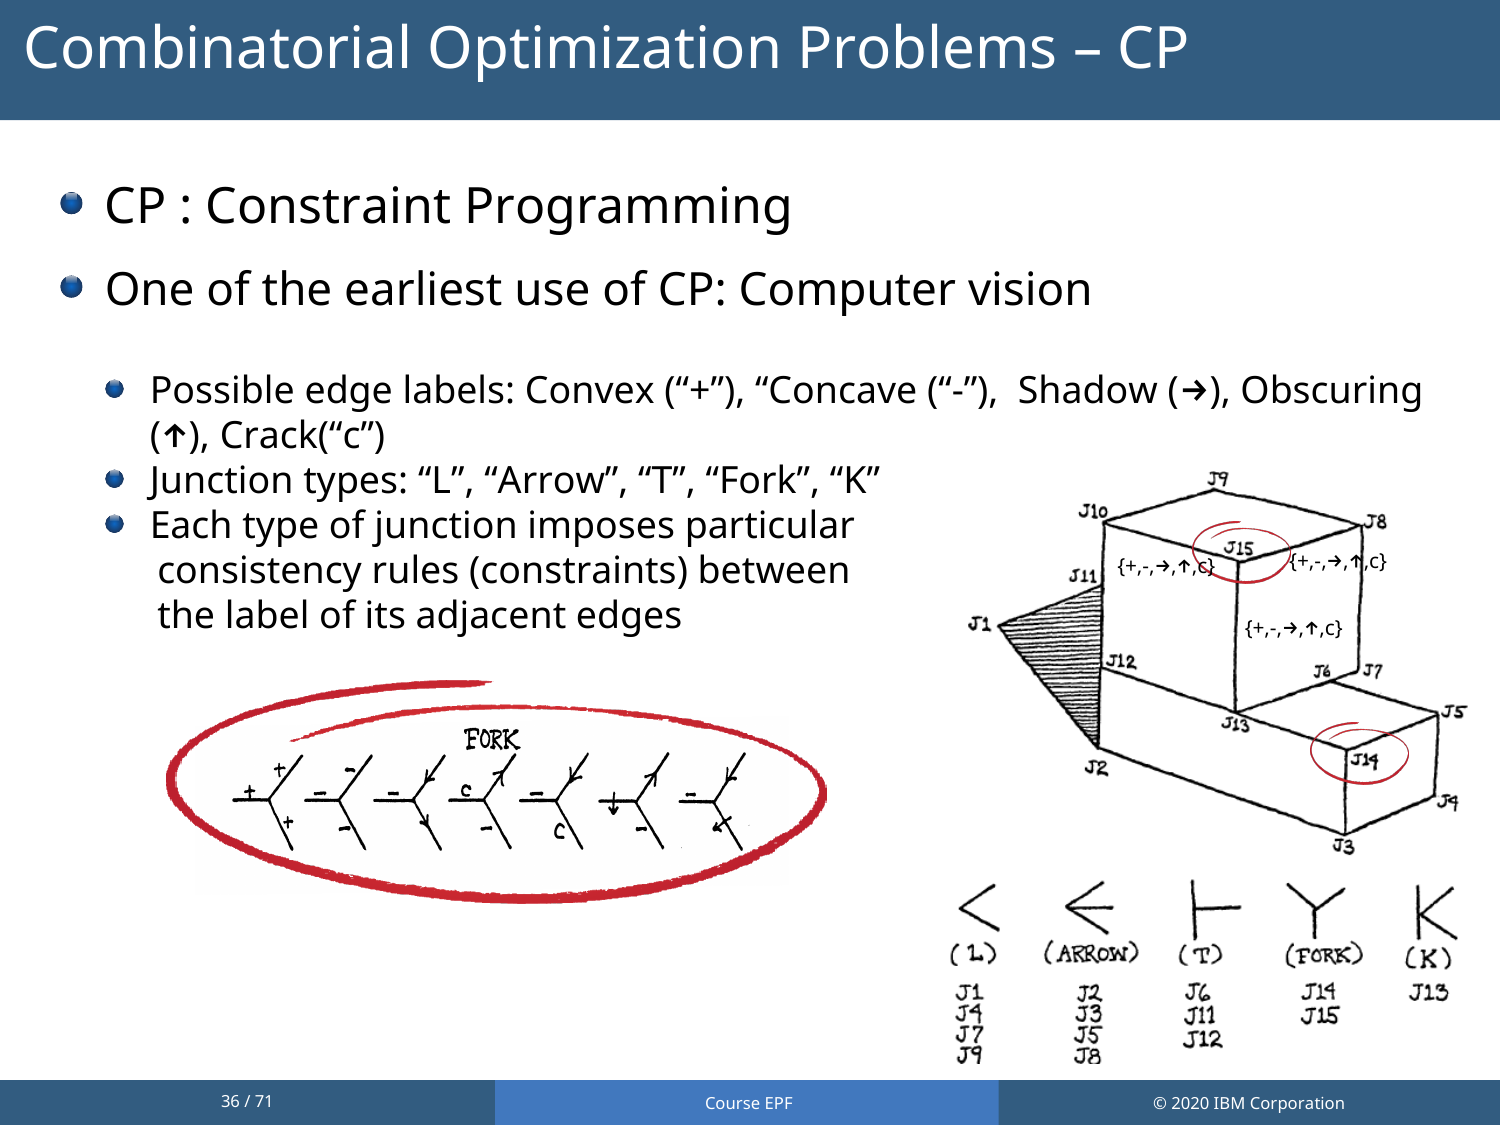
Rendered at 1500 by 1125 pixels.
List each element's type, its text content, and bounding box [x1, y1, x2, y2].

picture [166, 680, 827, 904]
text_box {+,-,→,↑,c} [1274, 539, 1403, 580]
title Combinatorial Optimization Problems – CP [0, 0, 1500, 121]
list CP : Constraint Programming One of the earliest use of CP: Computer vision Possible edge labels: Convex (“+”), “Concave (“-”), Shadow (→), Obscuring (↑), Crack(“c”) Junction types: “L”, “Arrow”, “T”, “Fork”, “K” Each type of junction imposes particular consistency rules (constraints) between the label of its adjacent edges [45, 165, 1441, 1036]
text_box {+,-,→,↑,c} [1230, 607, 1359, 648]
picture [925, 456, 1475, 1065]
text_box {+,-,→,↑,c} [1102, 545, 1231, 586]
